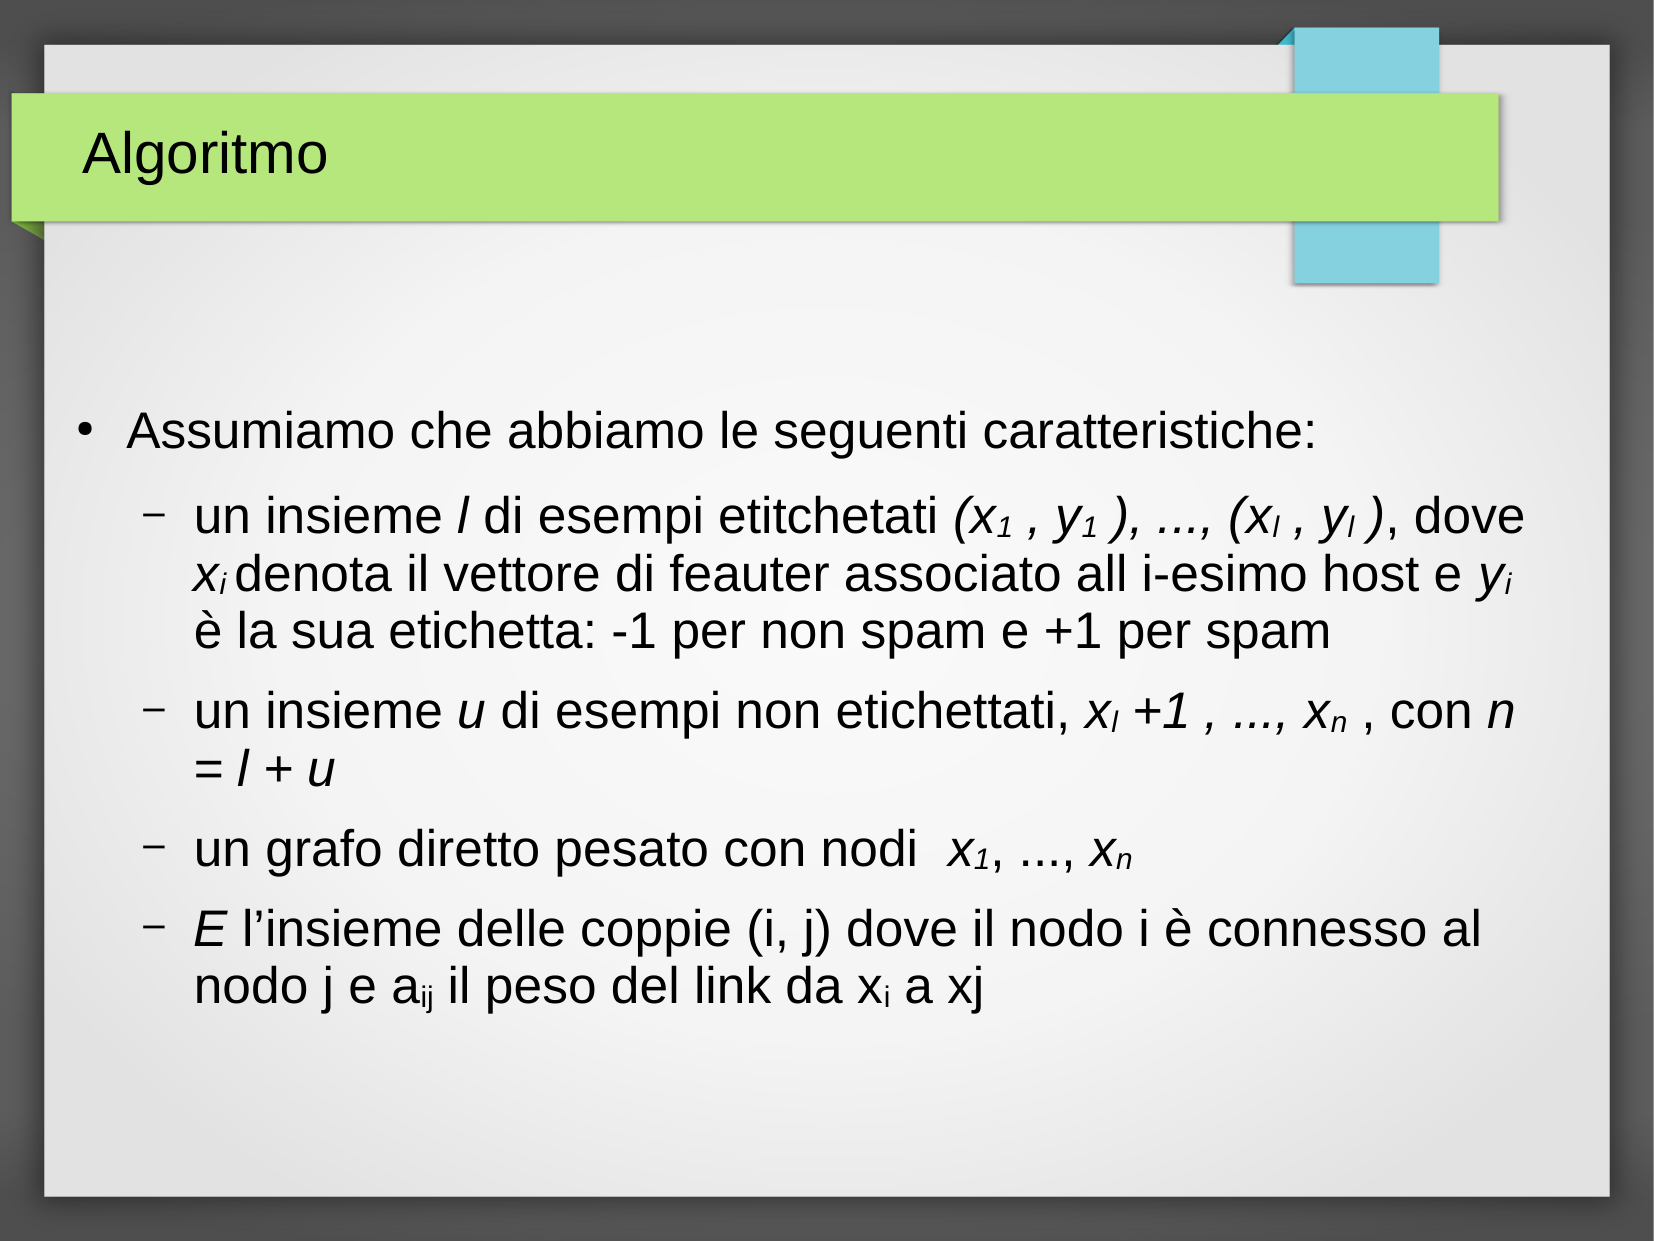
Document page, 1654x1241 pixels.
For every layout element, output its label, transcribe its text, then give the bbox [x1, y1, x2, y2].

title Algoritmo [82, 94, 1477, 213]
list Assumiamo che abbiamo le seguenti caratteristiche: un insieme l di esempi etitchetati (x1 , y1 ), ..., (xl , yl ), dove xi denota il vettore di feauter associato all i-esimo host e yi è la sua etichetta: -1 per non spam e +1 per spam un insieme u di esempi non etichettati, xl +1 , ..., xn , con n = l + u un grafo diretto pesato con nodi x1, ..., xn E l’insieme delle coppie (i, j) dove il nodo i è connesso al nodo j e aij il peso del link da xi a xj [59, 401, 1536, 1052]
picture [0, 0, 1654, 1241]
